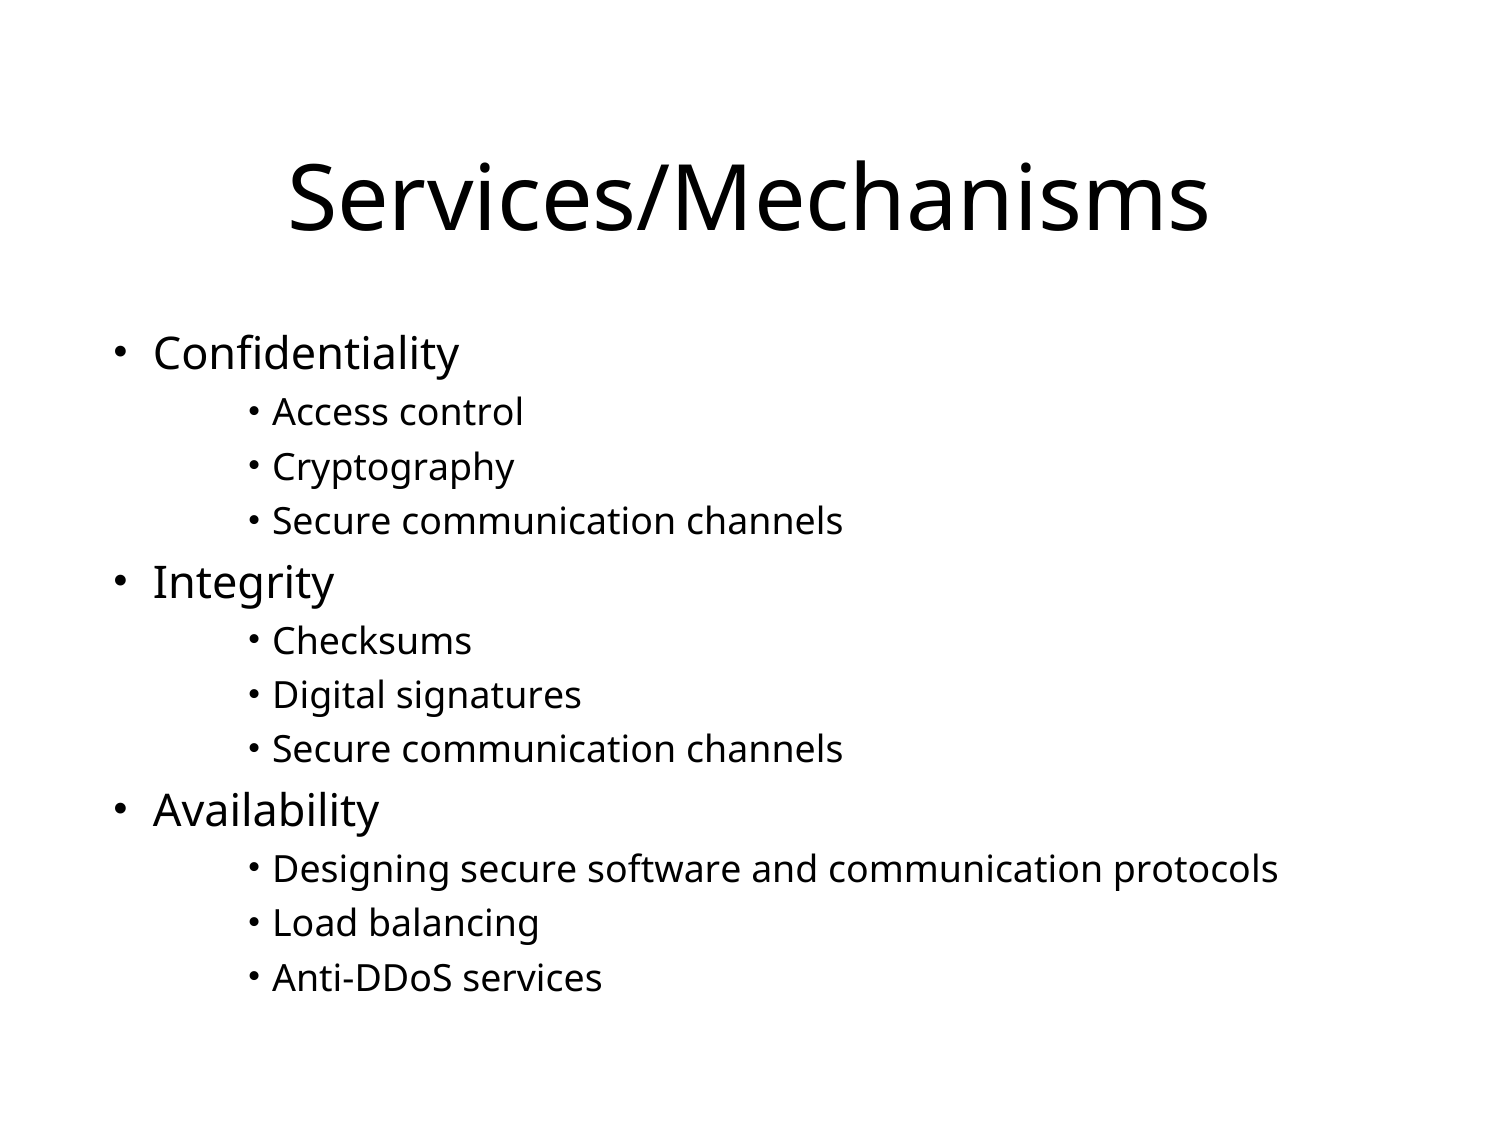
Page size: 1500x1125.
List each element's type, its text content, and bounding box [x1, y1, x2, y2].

list Confidentiality Access control Cryptography Secure communication channels Integrity Checksums Digital signatures Secure communication channels Availability Designing secure software and communication protocols Load balancing Anti-DDoS services [112, 324, 1388, 1003]
title Services/Mechanisms [112, 99, 1388, 288]
